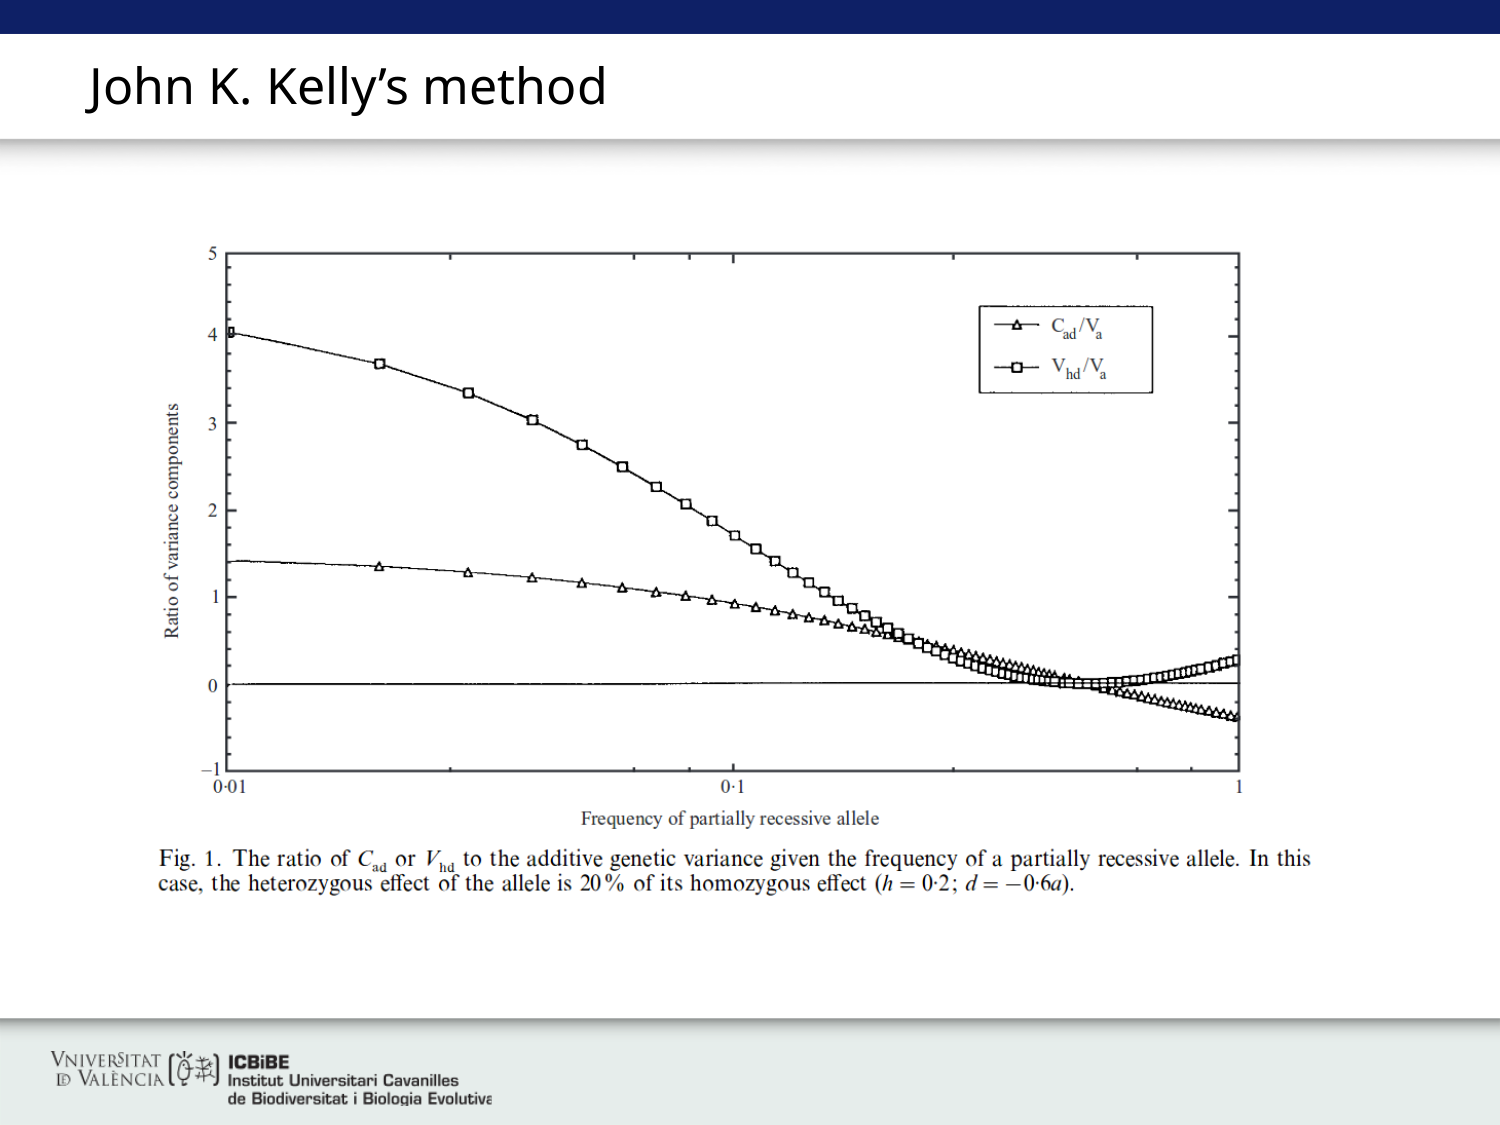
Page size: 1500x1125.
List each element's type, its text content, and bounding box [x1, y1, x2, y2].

picture [0, 0, 1500, 214]
picture [141, 224, 1333, 908]
list John K. Kelly’s method [75, 47, 922, 110]
picture [0, 1018, 1500, 1125]
